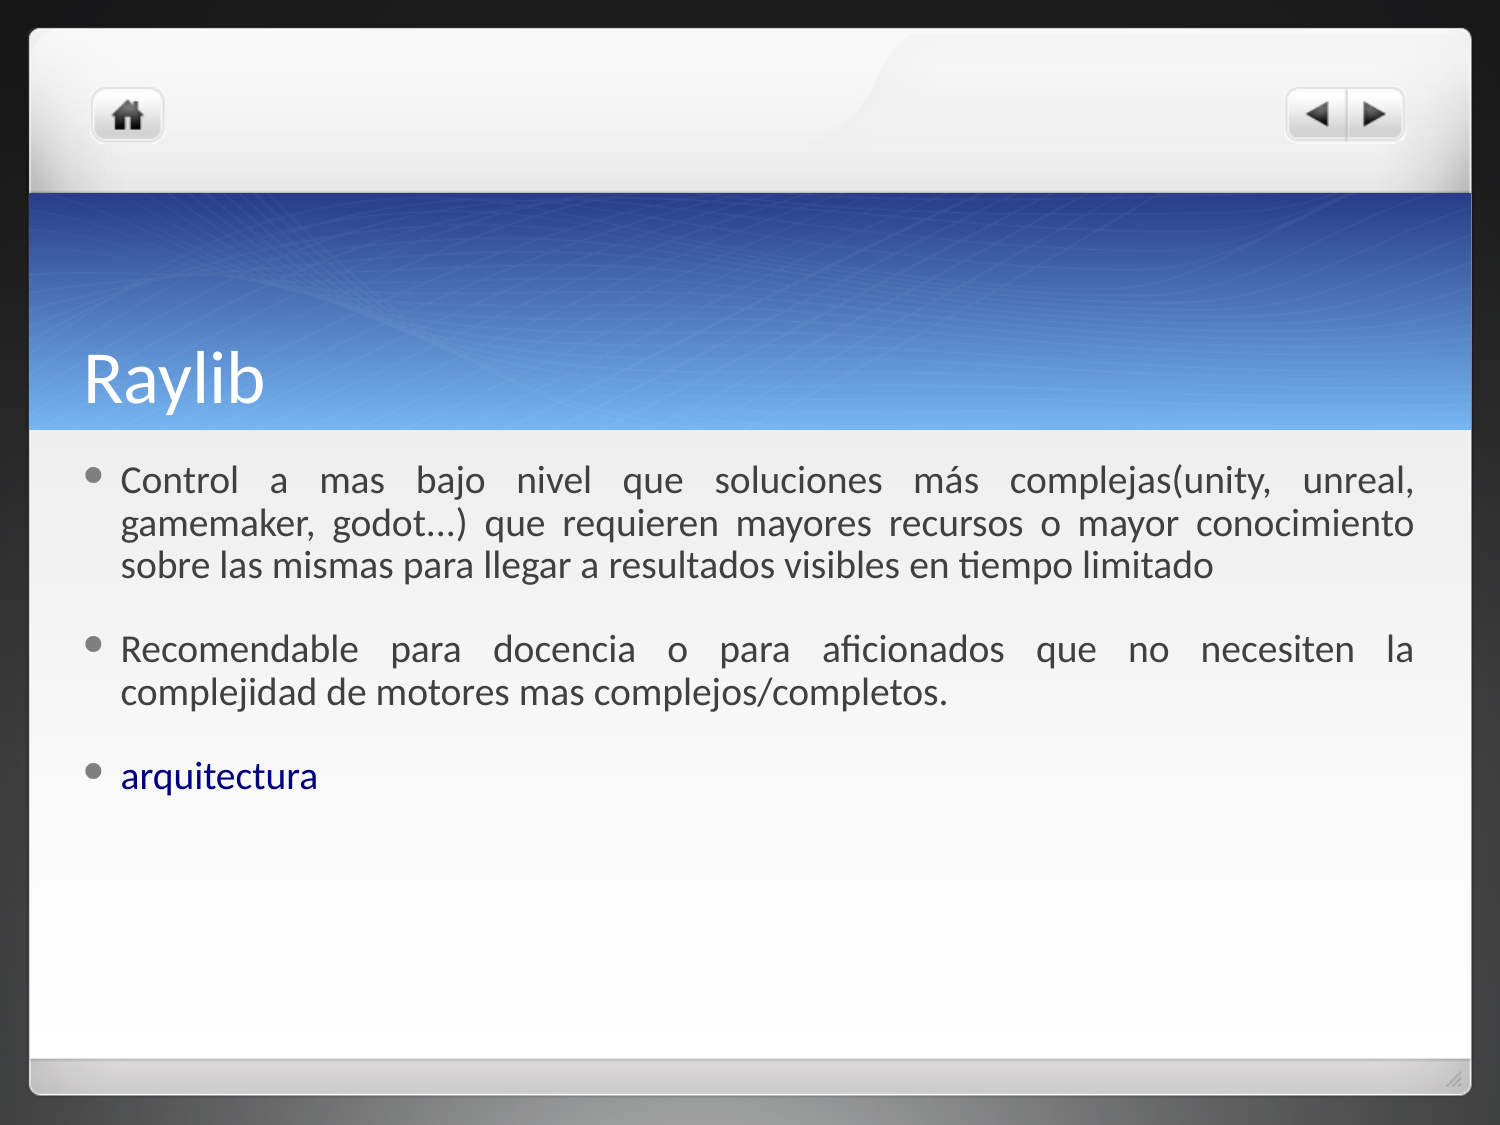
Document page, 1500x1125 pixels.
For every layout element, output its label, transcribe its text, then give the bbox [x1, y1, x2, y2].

list Control a mas bajo nivel que soluciones más complejas(unity, unreal, gamemaker, godot...) que requieren mayores recursos o mayor conocimiento sobre las mismas para llegar a resultados visibles en tiempo limitado Recomendable para docencia o para aficionados que no necesiten la complejidad de motores mas complejos/completos. arquitectura [68, 452, 1432, 1026]
title Raylib [68, 238, 1432, 427]
picture [0, 0, 1500, 1125]
